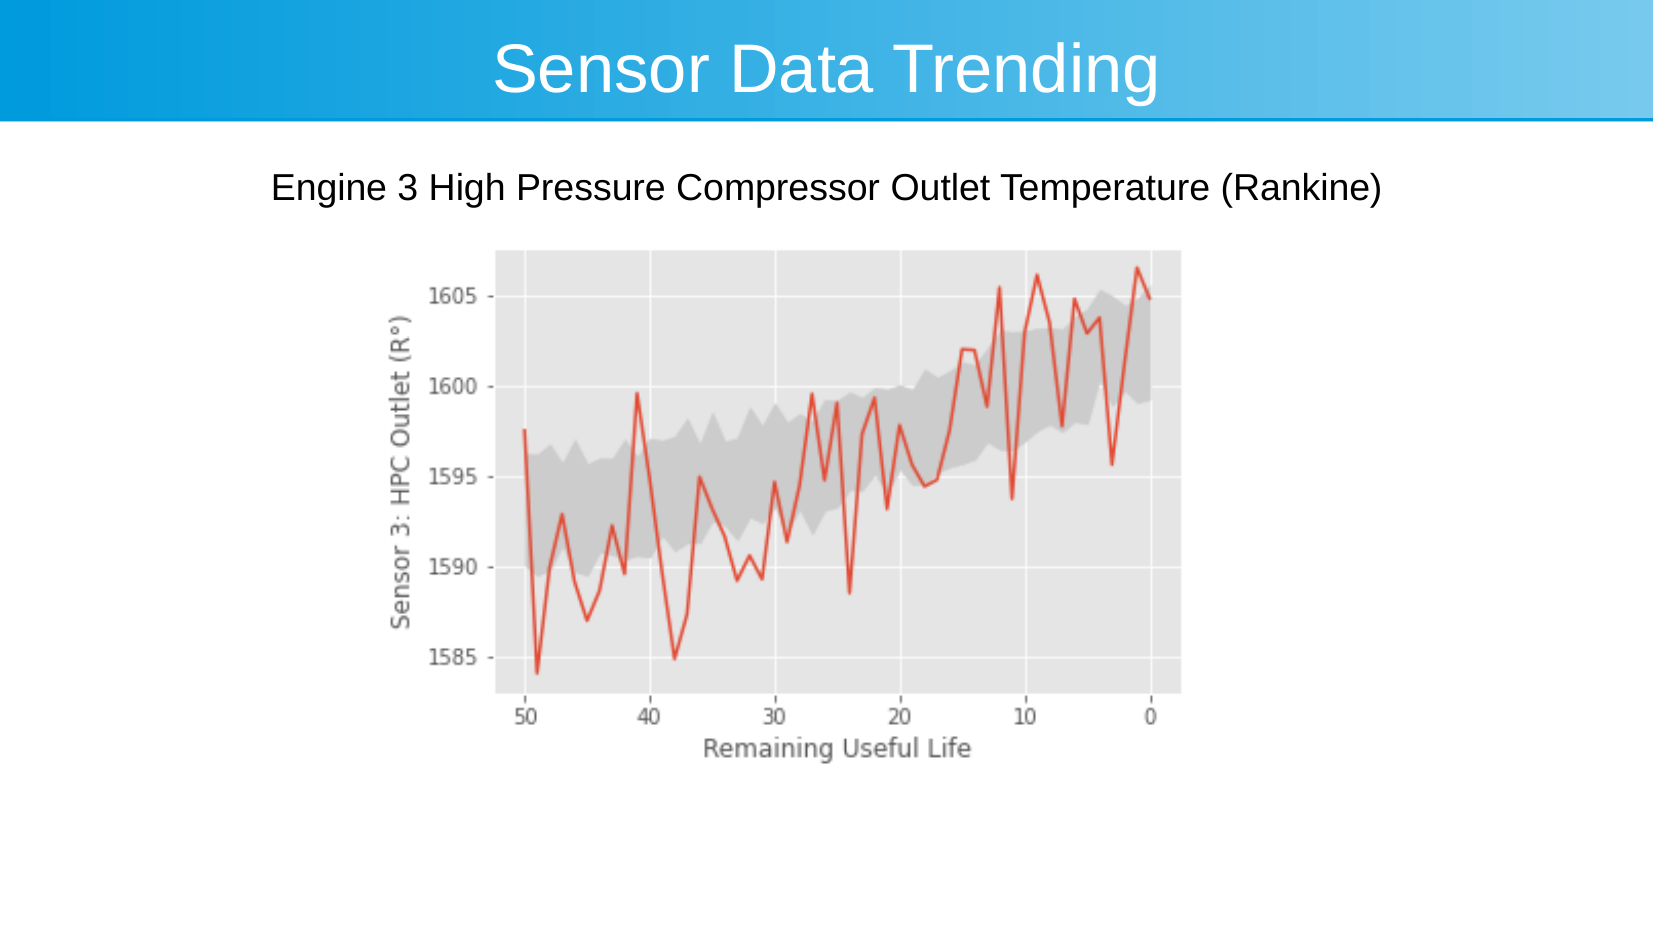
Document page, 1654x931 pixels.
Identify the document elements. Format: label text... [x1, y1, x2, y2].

title Sensor Data Trending [59, 29, 1595, 108]
text_box Engine 3 High Pressure Compressor Outlet Temperature (Rankine) [0, 159, 1654, 259]
picture [383, 259, 1270, 768]
